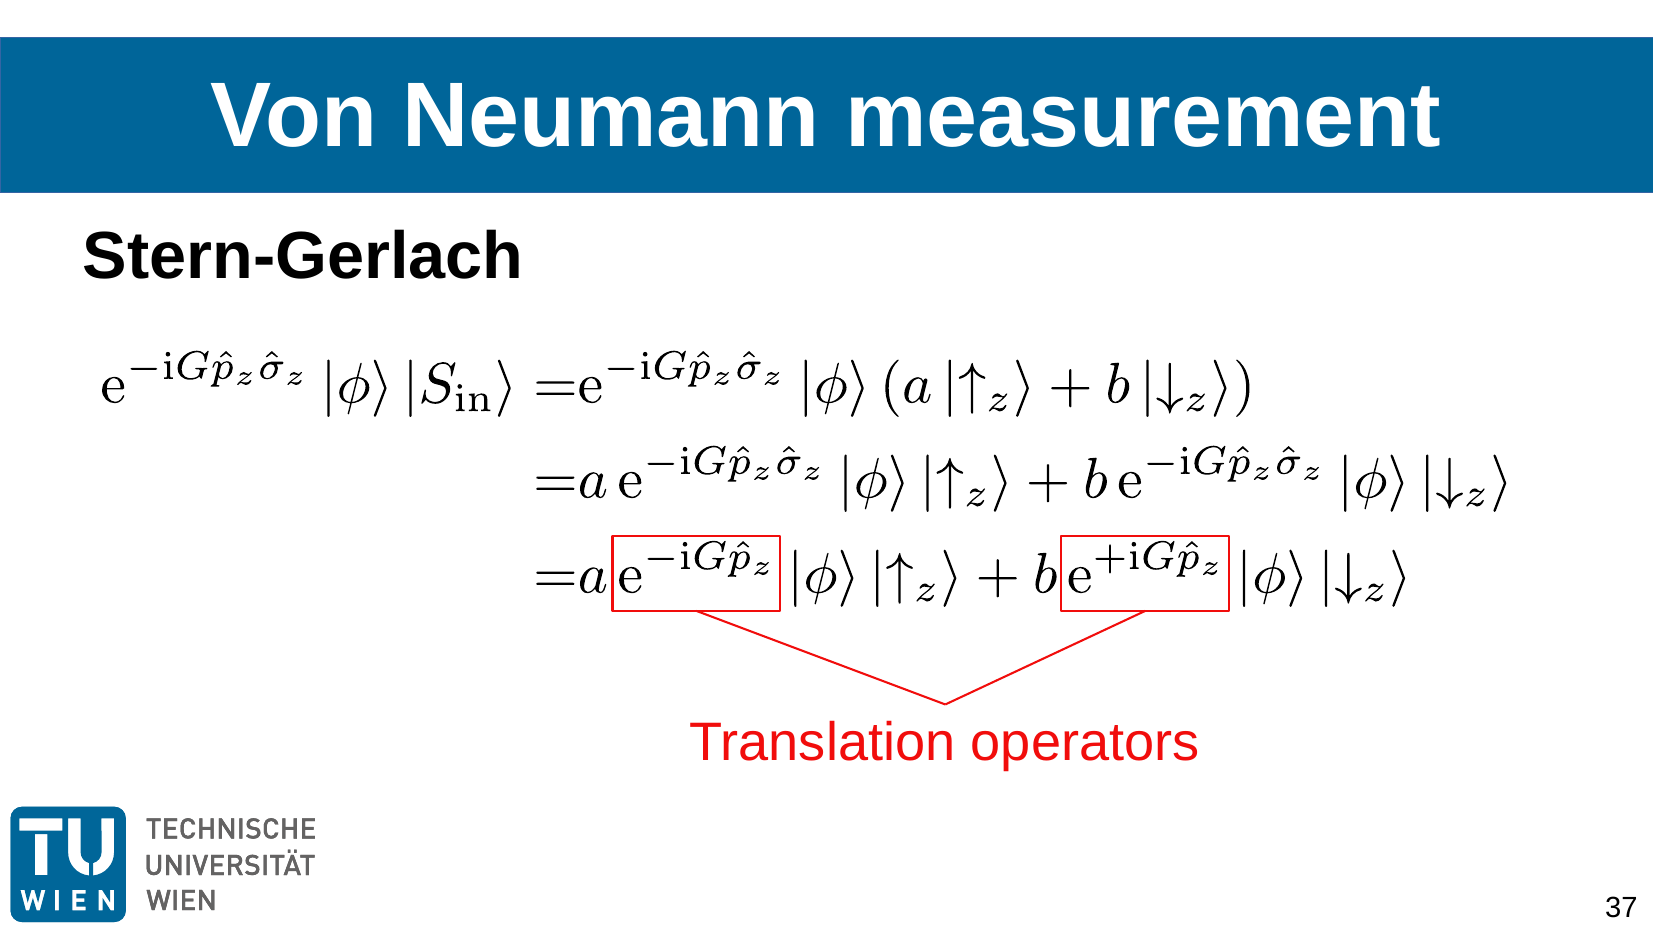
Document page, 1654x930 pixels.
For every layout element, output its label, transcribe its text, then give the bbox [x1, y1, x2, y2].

picture [614, 537, 779, 610]
text_box Translation operators [675, 704, 1216, 780]
list Stern-Gerlach [82, 217, 1571, 301]
title Von Neumann measurement [0, 37, 1653, 193]
picture [1062, 537, 1228, 610]
picture [90, 330, 1515, 615]
